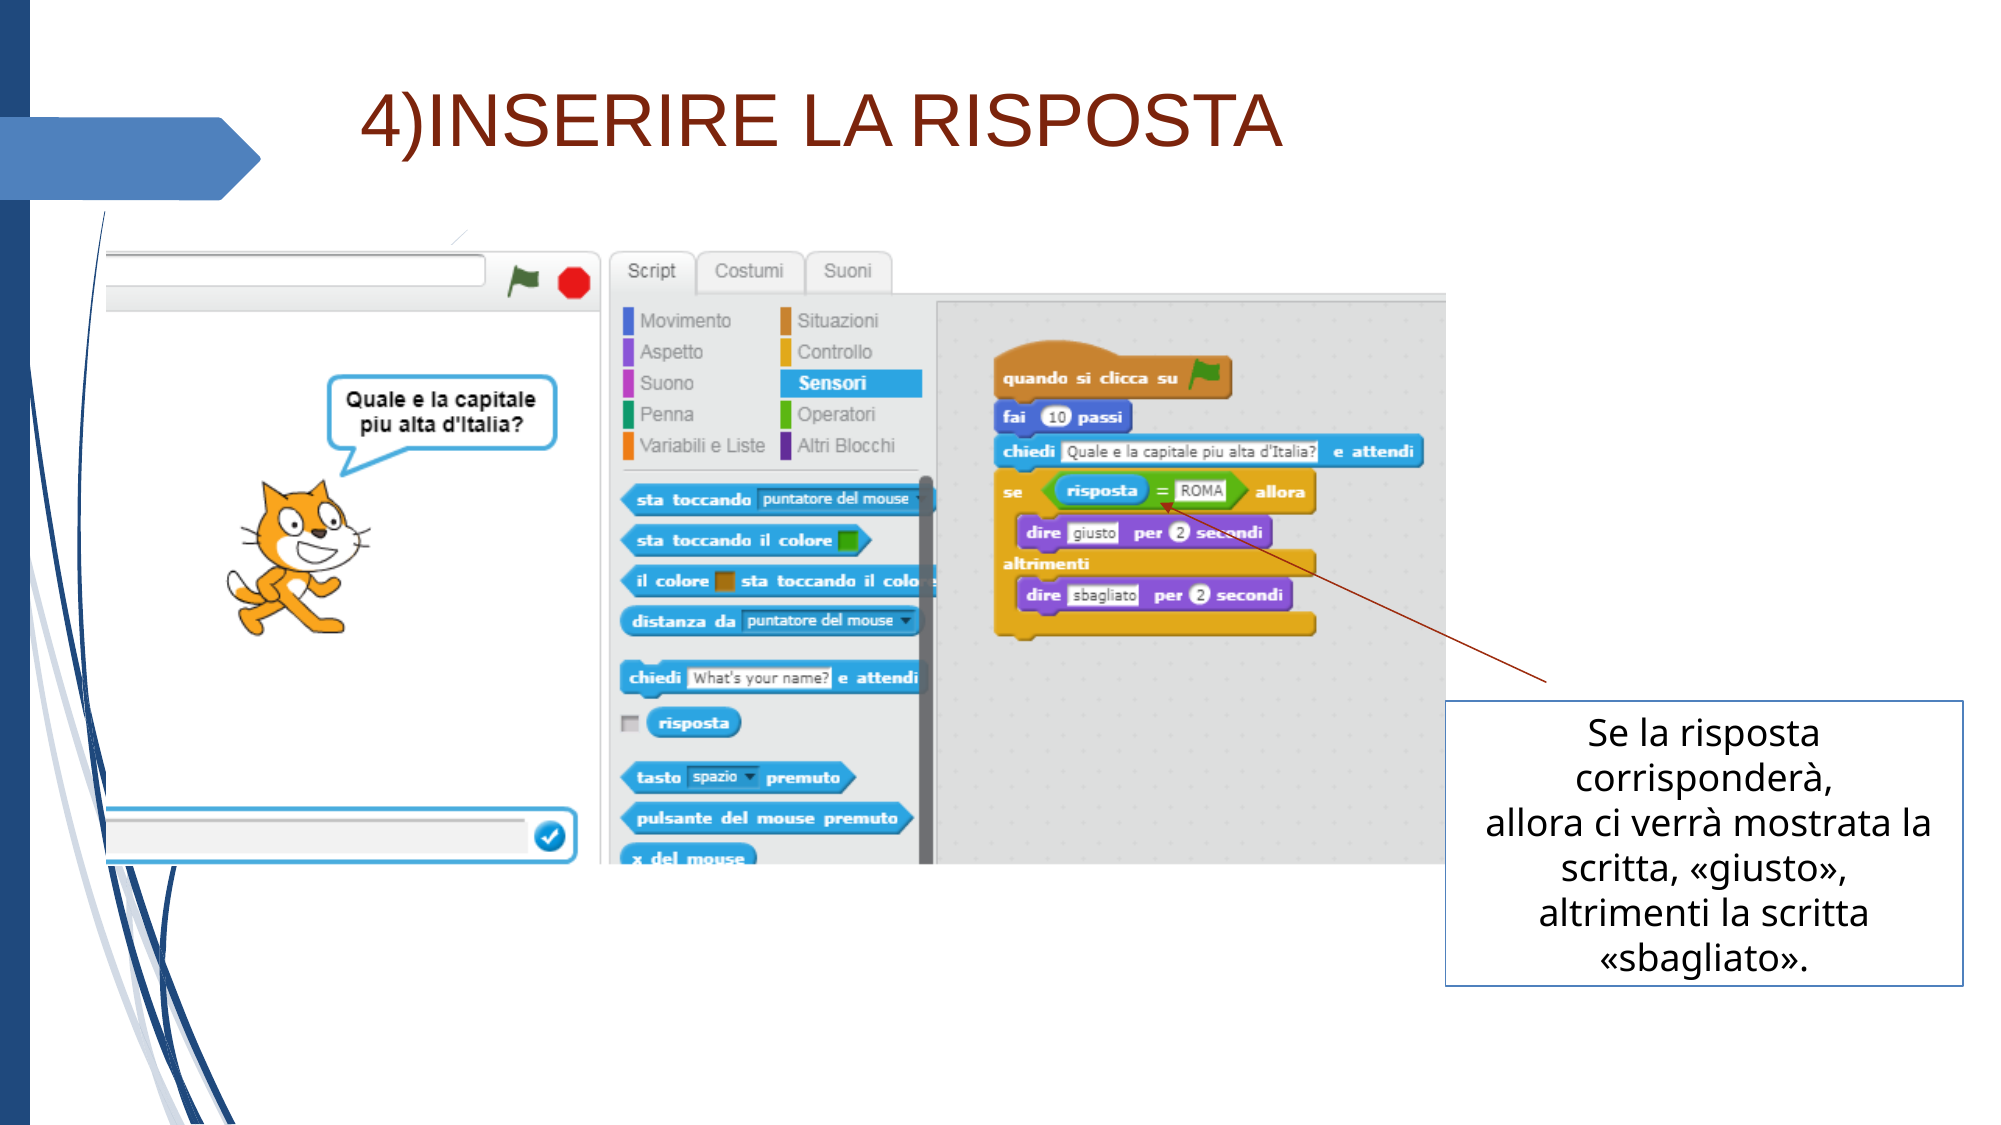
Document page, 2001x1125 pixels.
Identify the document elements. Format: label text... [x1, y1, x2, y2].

text_box Se la risposta corrisponderà, allora ci verrà mostrata la scritta, «giusto», altrimenti la scritta «sbagliato». [1445, 701, 1963, 986]
text_box 4)INSERIRE LA RISPOSTA [345, 64, 1807, 275]
picture [106, 245, 1446, 866]
